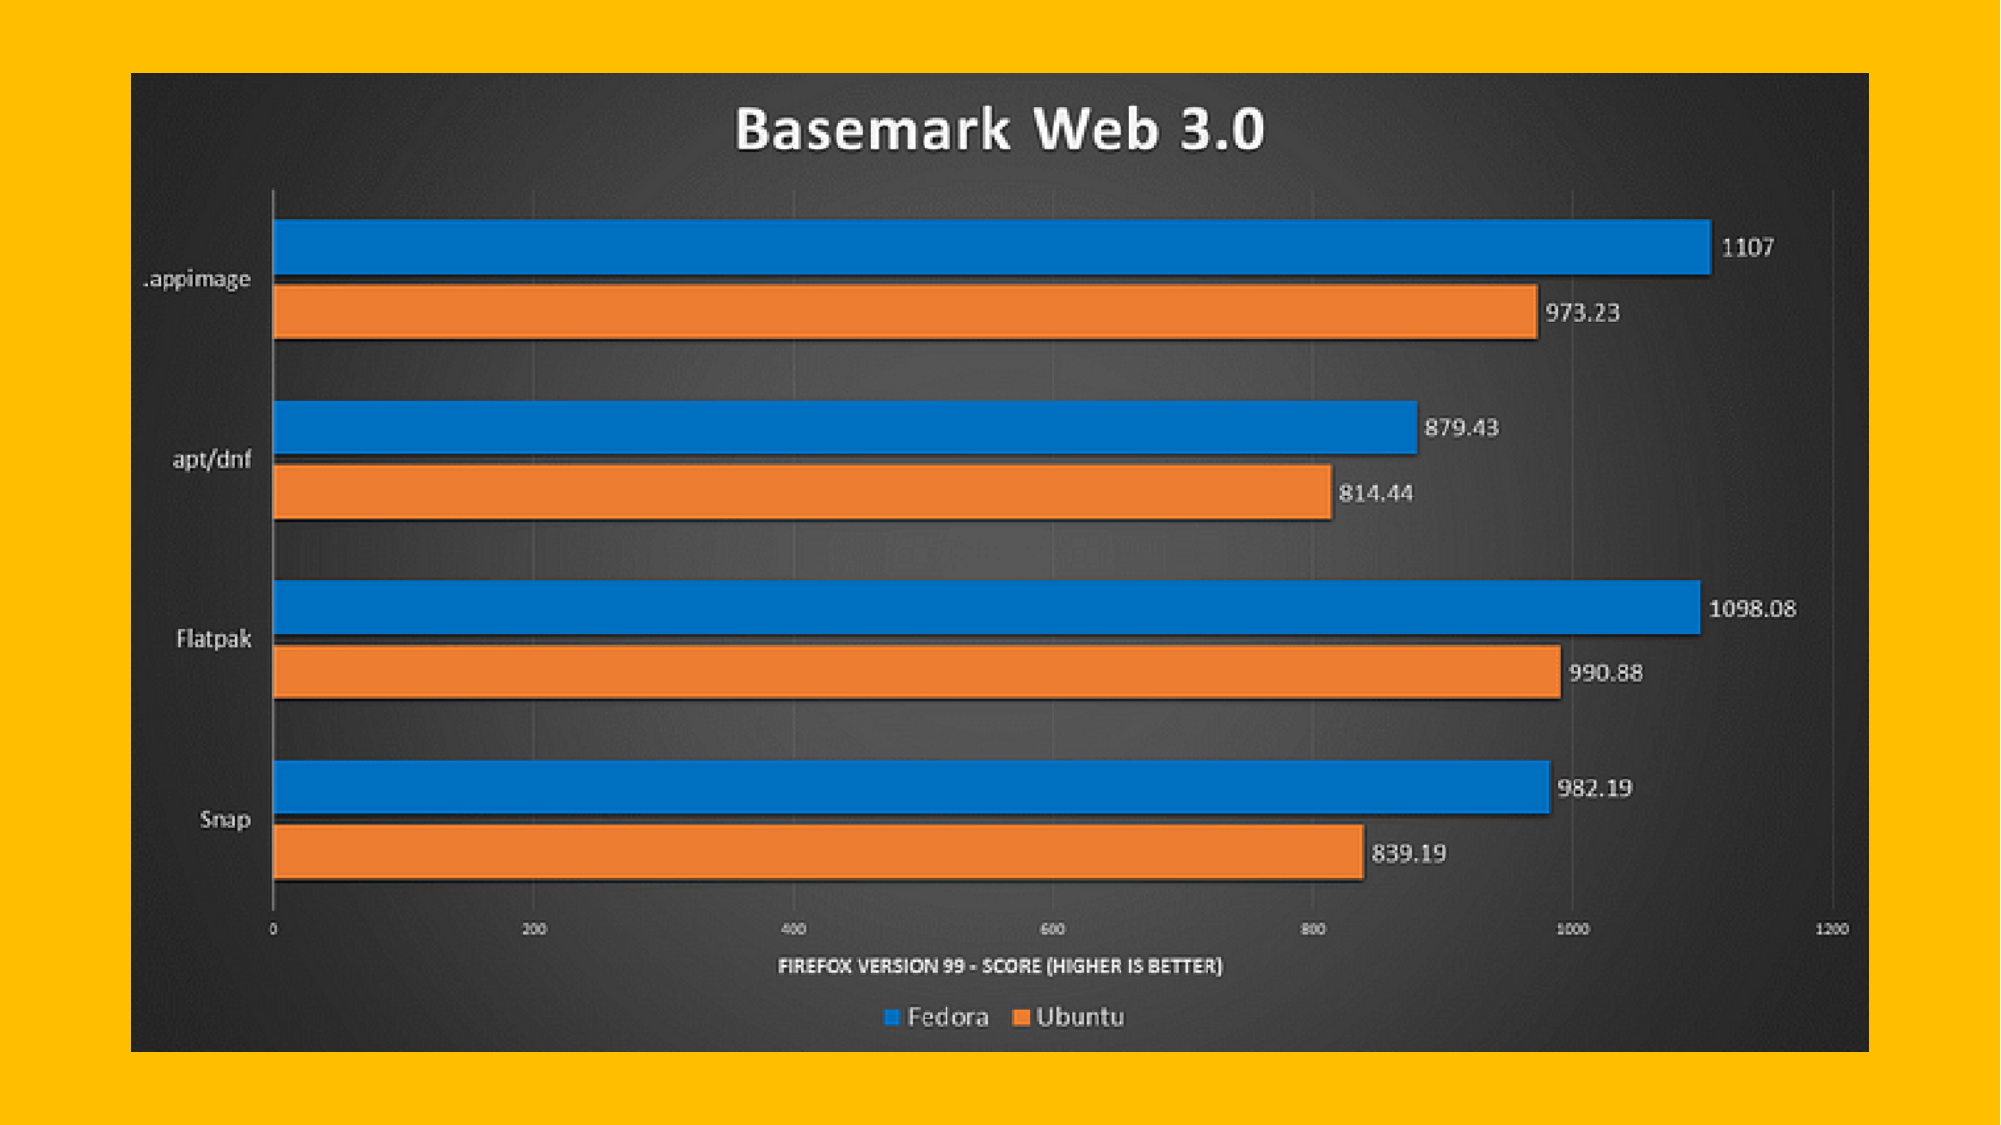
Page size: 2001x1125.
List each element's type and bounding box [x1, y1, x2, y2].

picture [131, 73, 1869, 1052]
